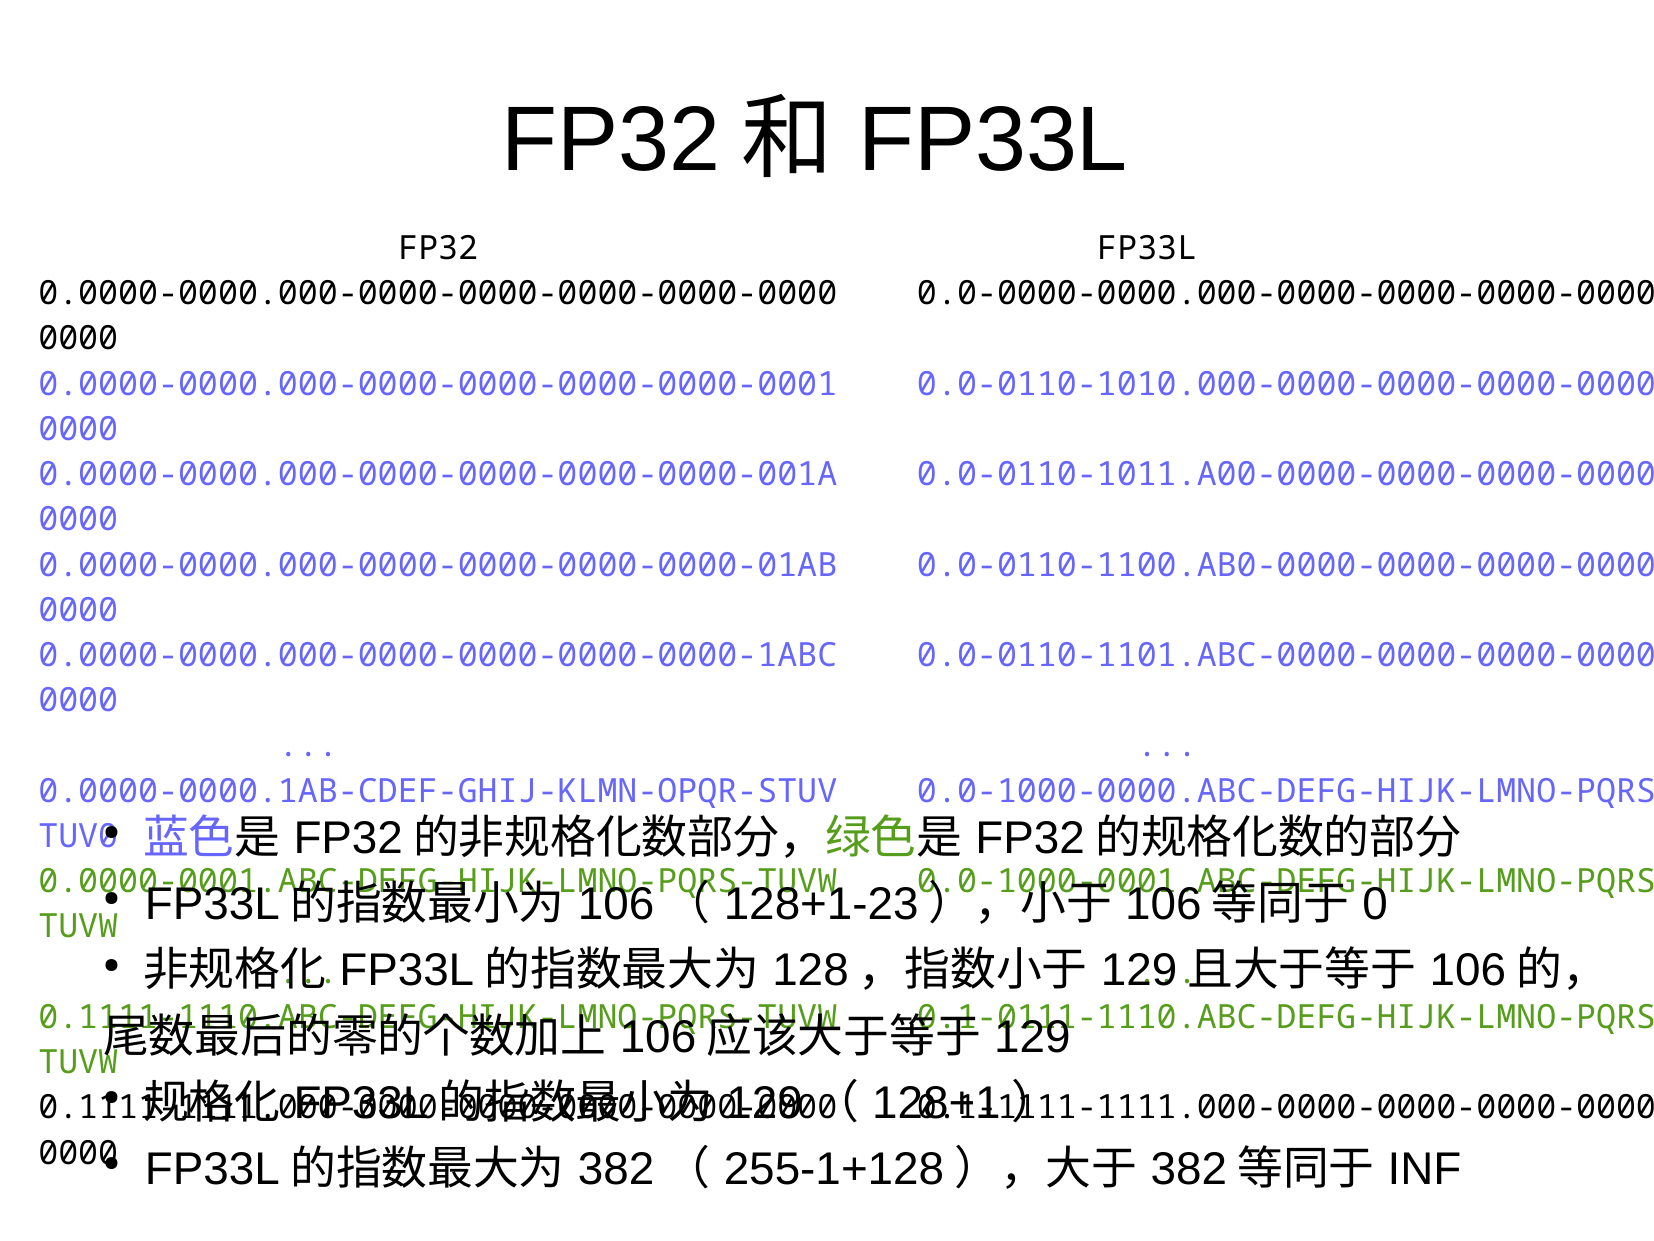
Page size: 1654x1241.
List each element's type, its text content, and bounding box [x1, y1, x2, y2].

text_box FP32 FP33L 0.0000-0000.000-0000-0000-0000-0000-0000 0.0-0000-0000.000-0000-0000-0000-0000-0000 0.0000-0000.000-0000-0000-0000-0000-0001 0.0-0110-1010.000-0000-0000-0000-0000-0000 0.0000-0000.000-0000-0000-0000-0000-001A 0.0-0110-1011.A00-0000-0000-0000-0000-0000 0.0000-0000.000-0000-0000-0000-0000-01AB 0.0-0110-1100.AB0-0000-0000-0000-0000-0000 0.0000-0000.000-0000-0000-0000-0000-1ABC 0.0-0110-1101.ABC-0000-0000-0000-0000-0000 ... ... 0.0000-0000.1AB-CDEF-GHIJ-KLMN-OPQR-STUV 0.0-1000-0000.ABC-DEFG-HIJK-LMNO-PQRS-TUV0 0.0000-0001.ABC-DEFG-HIJK-LMNO-PQRS-TUVW 0.0-1000-0001.ABC-DEFG-HIJK-LMNO-PQRS-TUVW ... ... 0.1111-1110.ABC-DEFG-HIJK-LMNO-PQRS-TUVW 0.1-0111-1110.ABC-DEFG-HIJK-LMNO-PQRS-TUVW 0.1111-1111.000-0000-0000-0000-0000-0000 0.1-1111-1111.000-0000-0000-0000-0000-0000 [23, 171, 1654, 775]
title FP32和FP33L [70, 31, 1559, 171]
text_box 蓝色是FP32的非规格化数部分，绿色是FP32的规格化数的部分 FP33L的指数最小为106（128+1-23），小于106等同于0 非规格化FP33L的指数最大为128，指数小于129且大于等于106的，尾数最后的零的个数加上106应该大于等于129 规格化FP33L的指数最小为129（128+1） FP33L的指数最大为382（255-1+128），大于382等同于INF [88, 793, 1625, 1115]
